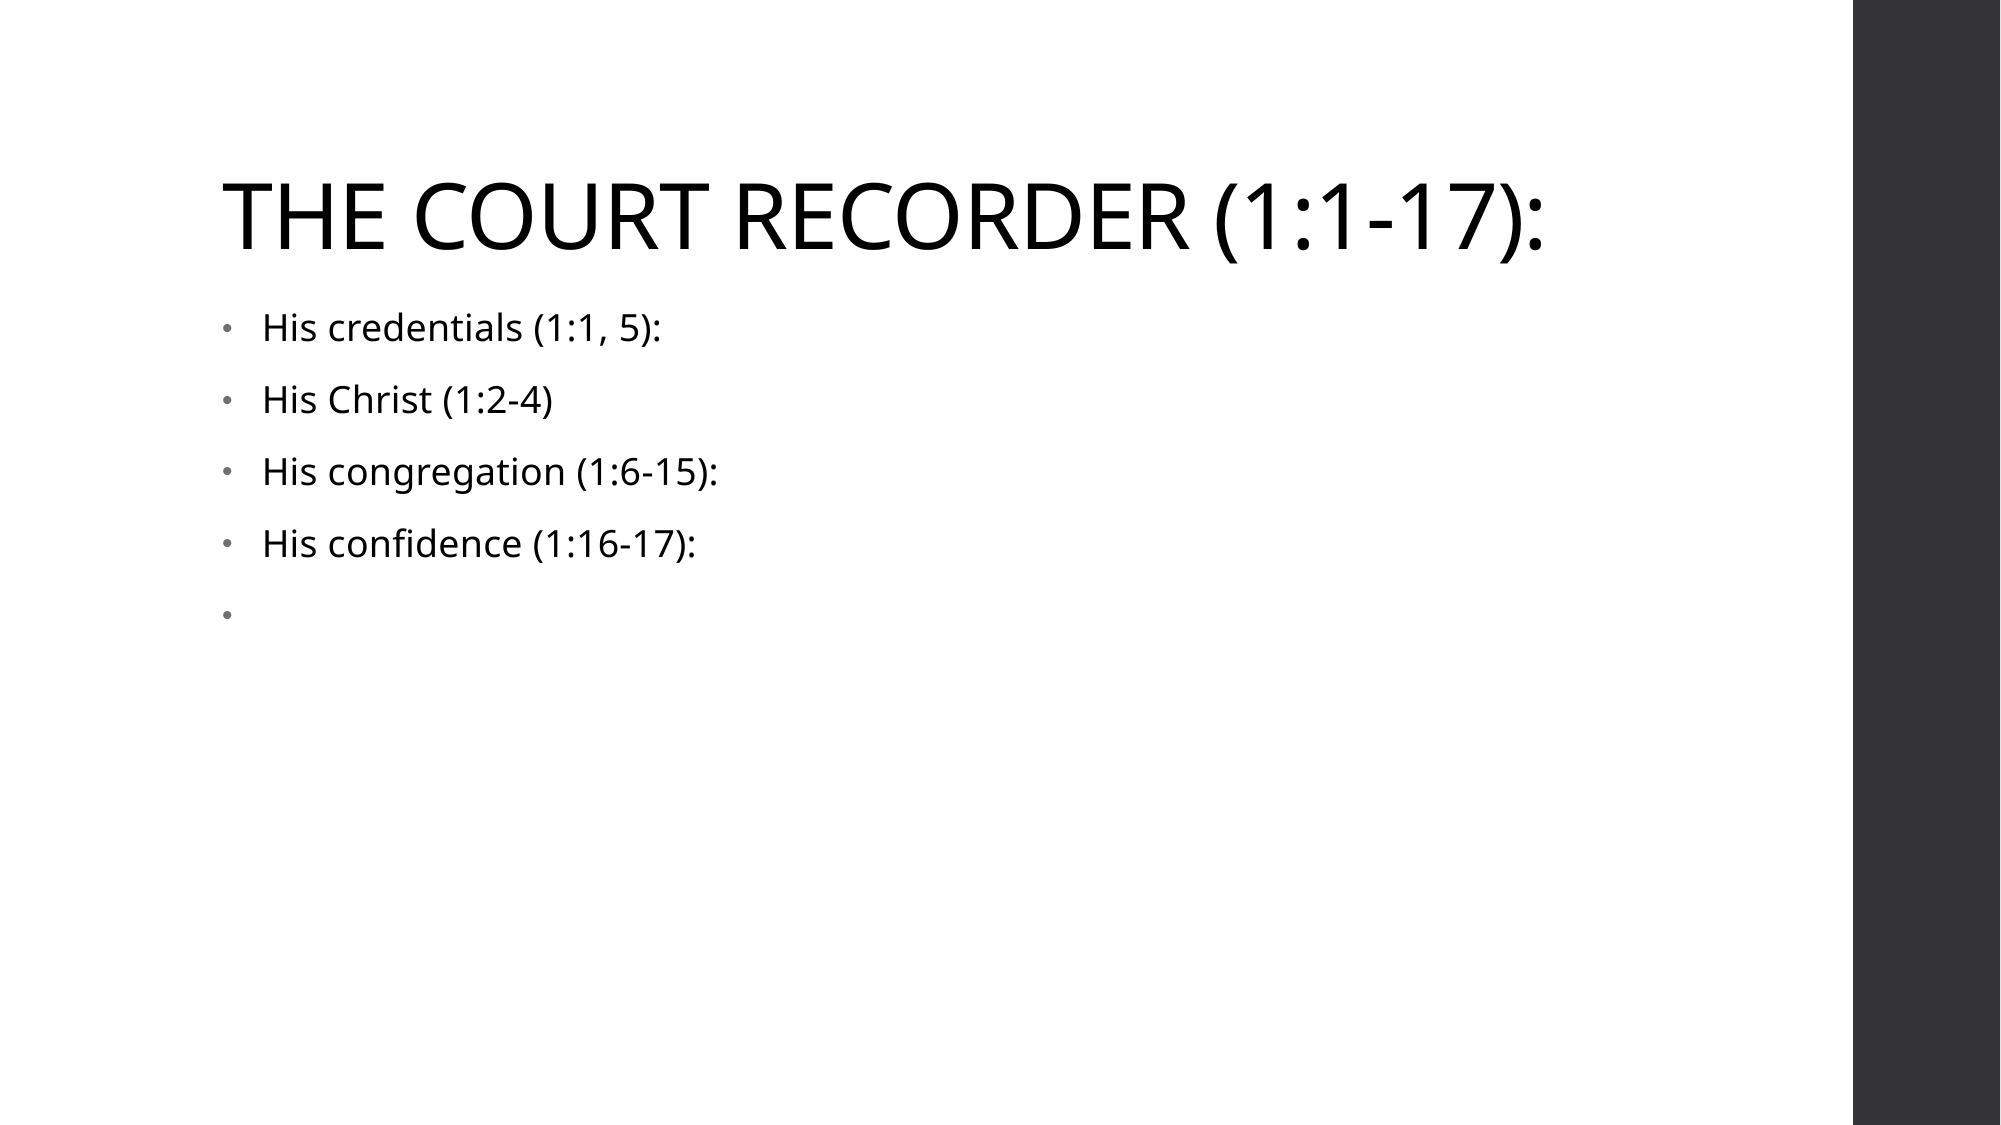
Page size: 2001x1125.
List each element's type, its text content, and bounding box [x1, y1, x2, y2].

title THE COURT RECORDER (1:1-17): [206, 60, 1797, 278]
list His credentials (1:1, 5): His Christ (1:2-4) His congregation (1:6-15): His confidence (1:16-17): [206, 299, 1617, 1014]
